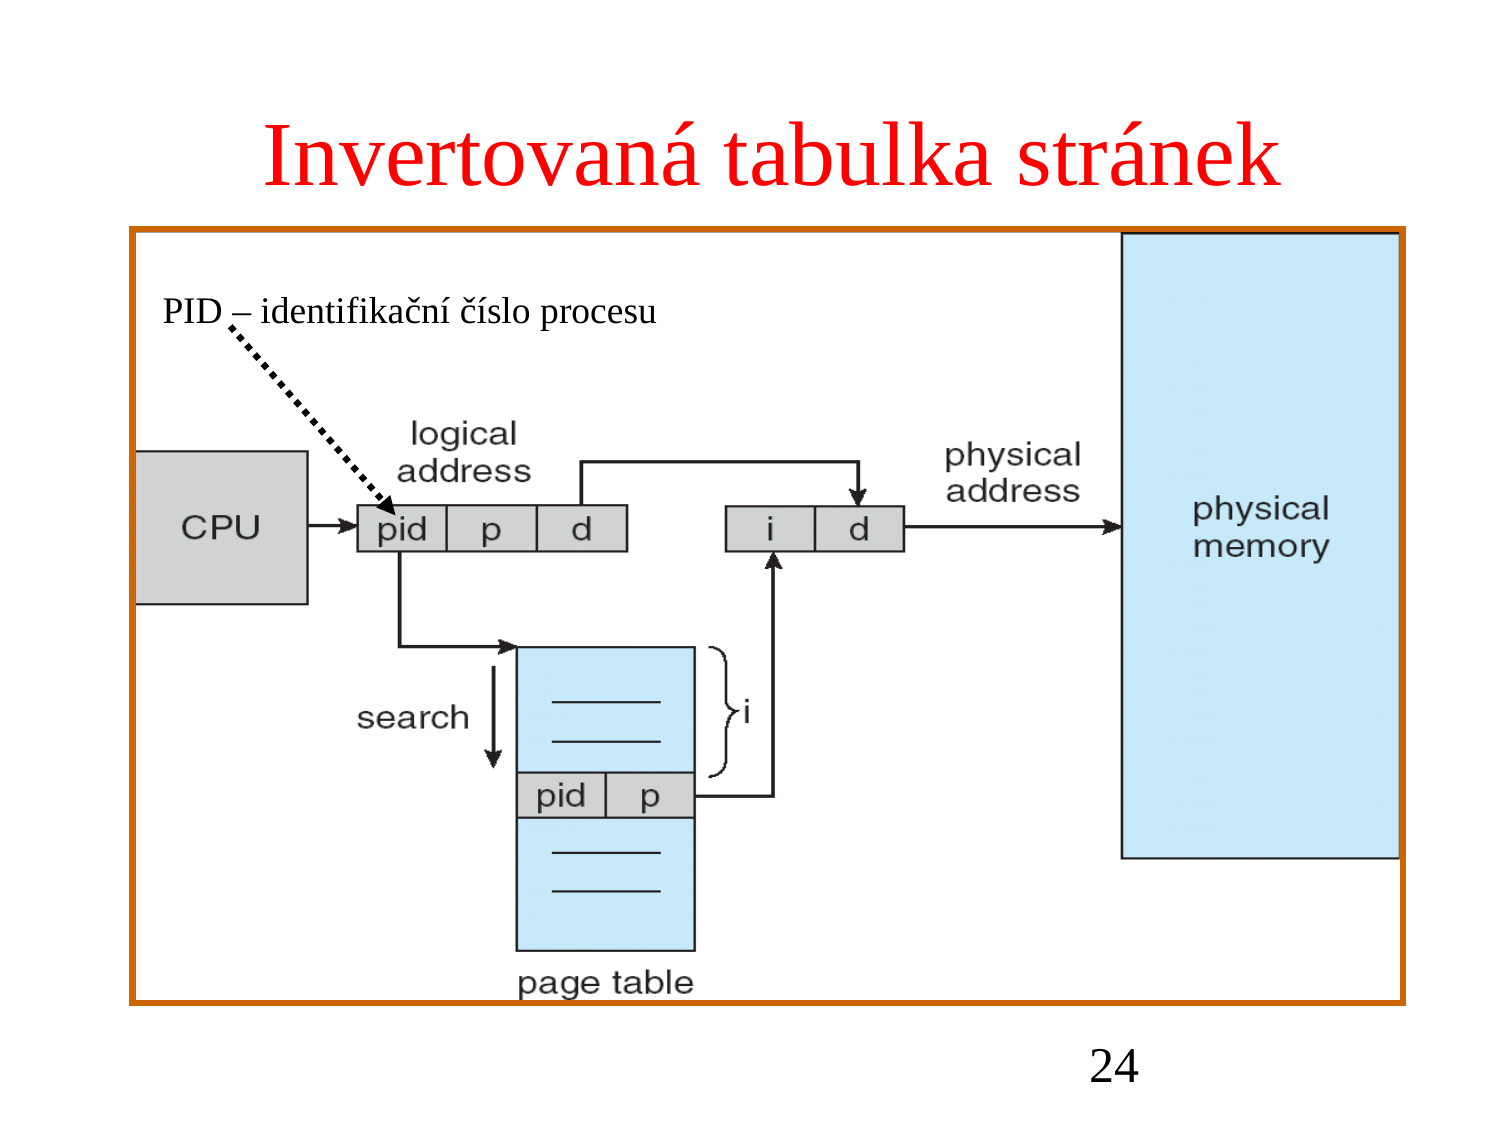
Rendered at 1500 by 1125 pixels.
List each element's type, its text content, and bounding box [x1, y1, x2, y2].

text_box PID – identifikační číslo procesu [147, 278, 869, 340]
title Invertovaná tabulka stránek [135, 54, 1411, 243]
picture [135, 231, 1400, 1000]
